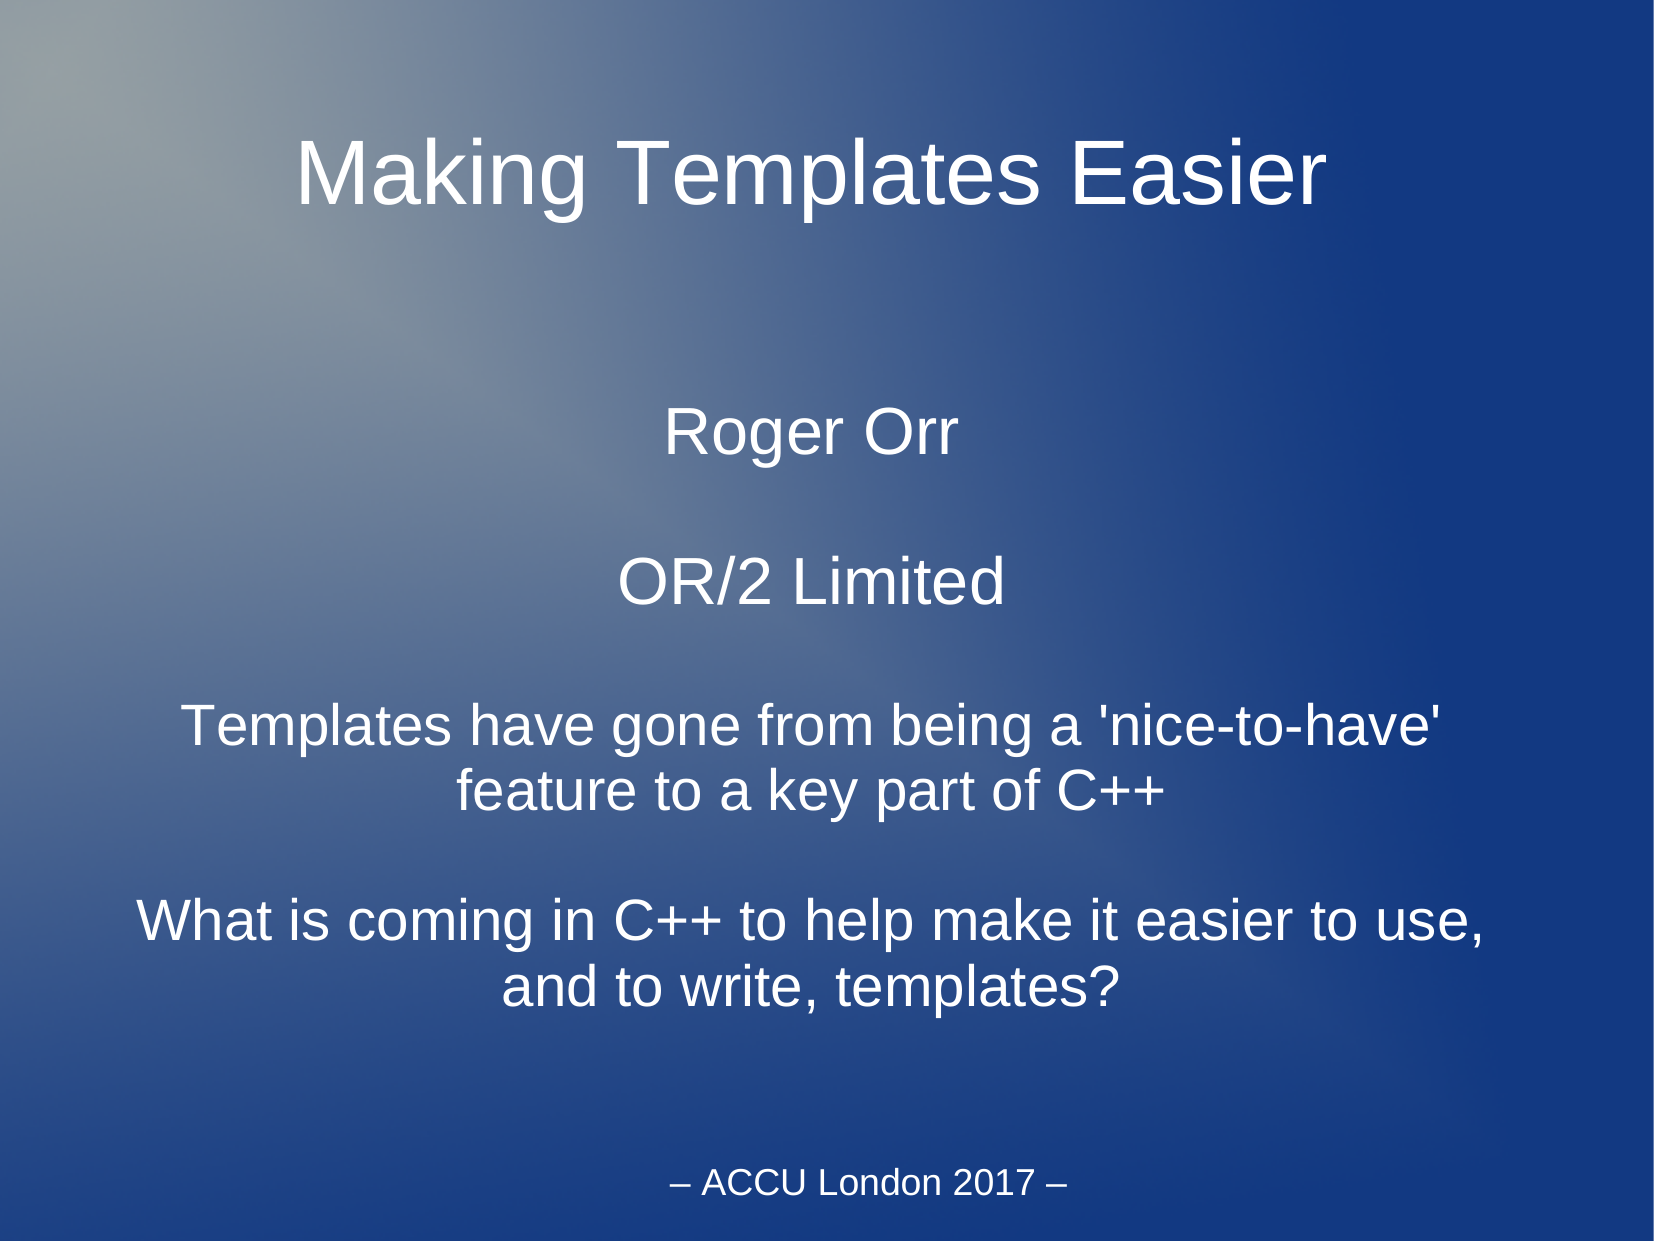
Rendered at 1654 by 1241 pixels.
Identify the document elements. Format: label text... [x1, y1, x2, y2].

subtitle Roger Orr OR/2 Limited Templates have gone from being a 'nice-to-have' feature to a key part of C++ What is coming in C++ to help make it easier to use, and to write, templates? [88, 290, 1536, 1123]
picture [0, 0, 1654, 1241]
text_box – ACCU London 2017 – [655, 1153, 1080, 1211]
title Making Templates Easier [88, 88, 1536, 257]
